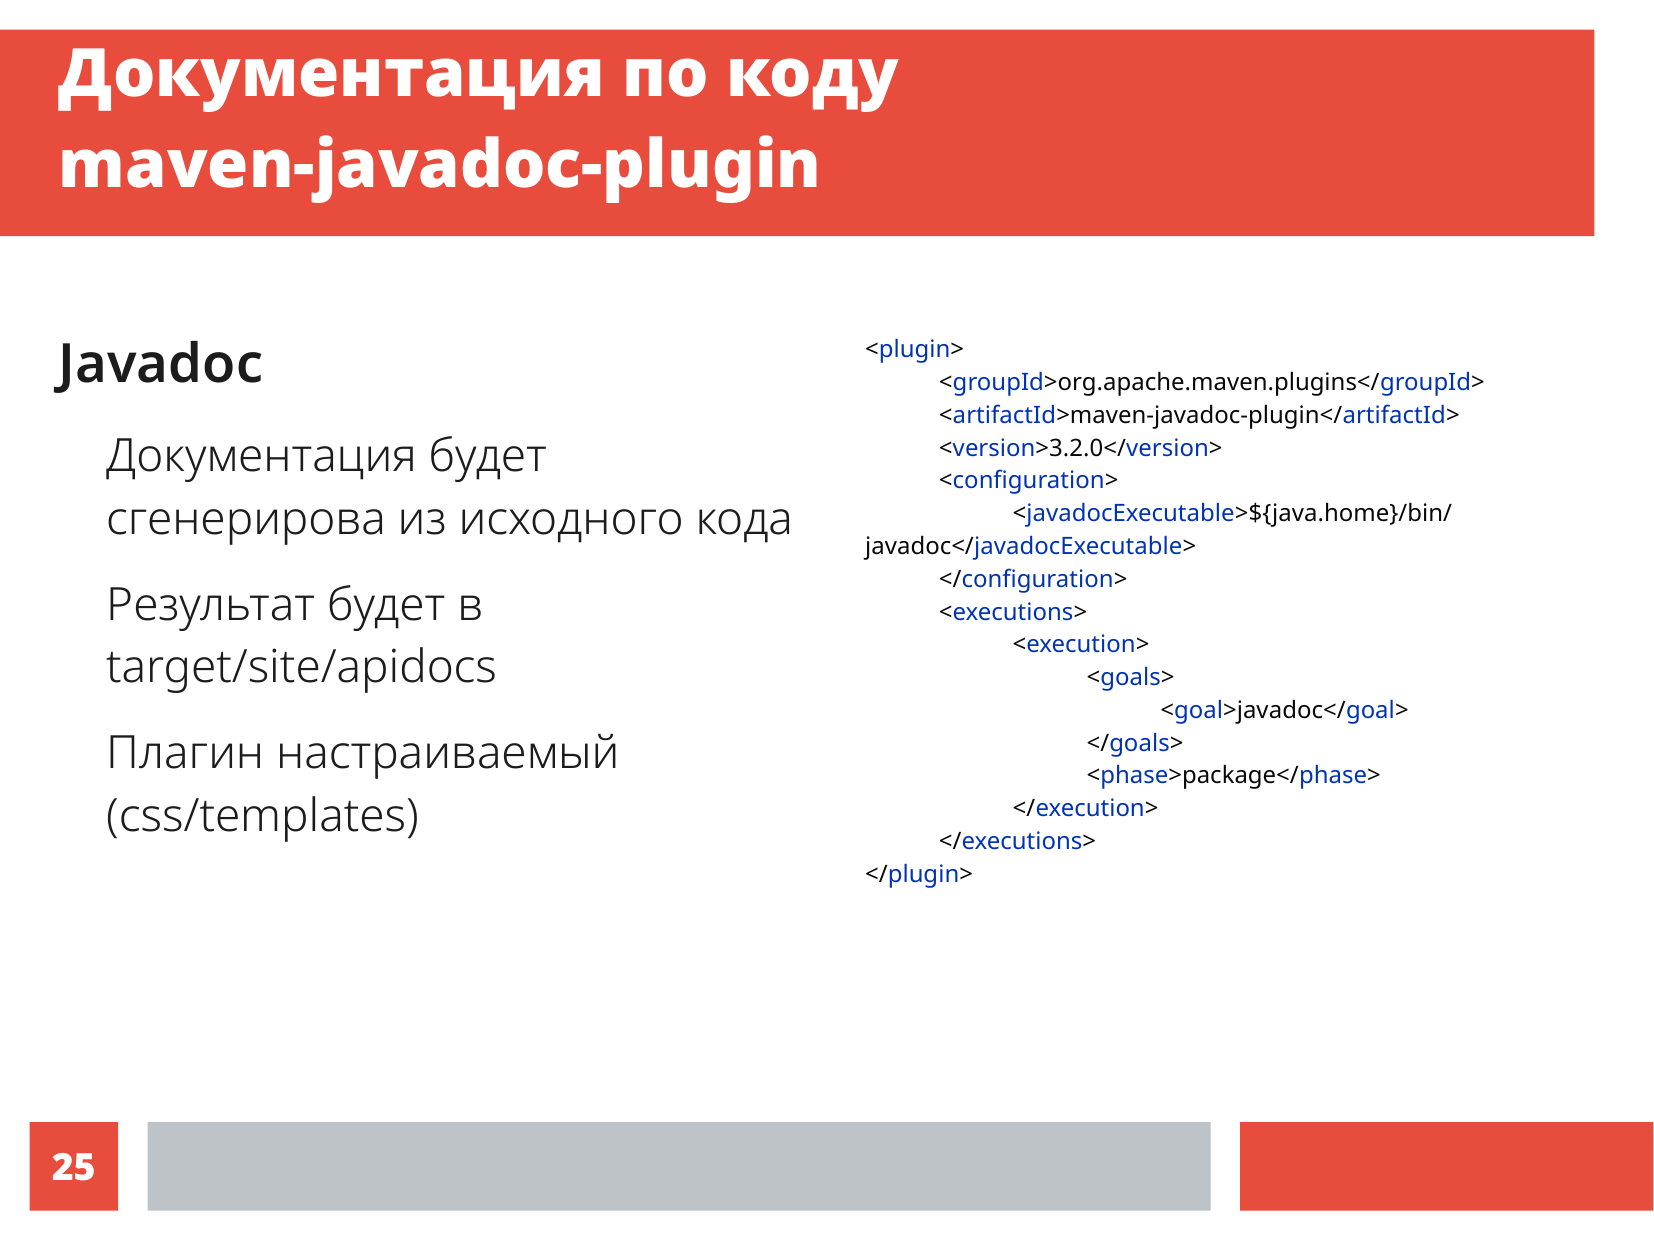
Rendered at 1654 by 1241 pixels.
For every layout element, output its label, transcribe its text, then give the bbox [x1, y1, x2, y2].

list Javadoc Документация будет сгенерирова из исходного кода Результат будет в target/site/apidocs Плагин настраиваемый (css/templates) [59, 324, 827, 1093]
text_box <plugin> <groupId>org.apache.maven.plugins</groupId> <artifactId>maven-javadoc-plugin</artifactId> <version>3.2.0</version> <configuration> <javadocExecutable>${java.home}/bin/javadoc</javadocExecutable> </configuration> <executions> <execution> <goals> <goal>javadoc</goal> </goals> <phase>package</phase> </execution> </executions> </plugin> [850, 324, 1560, 821]
title Документация по коду maven-javadoc-plugin [59, 59, 1595, 207]
